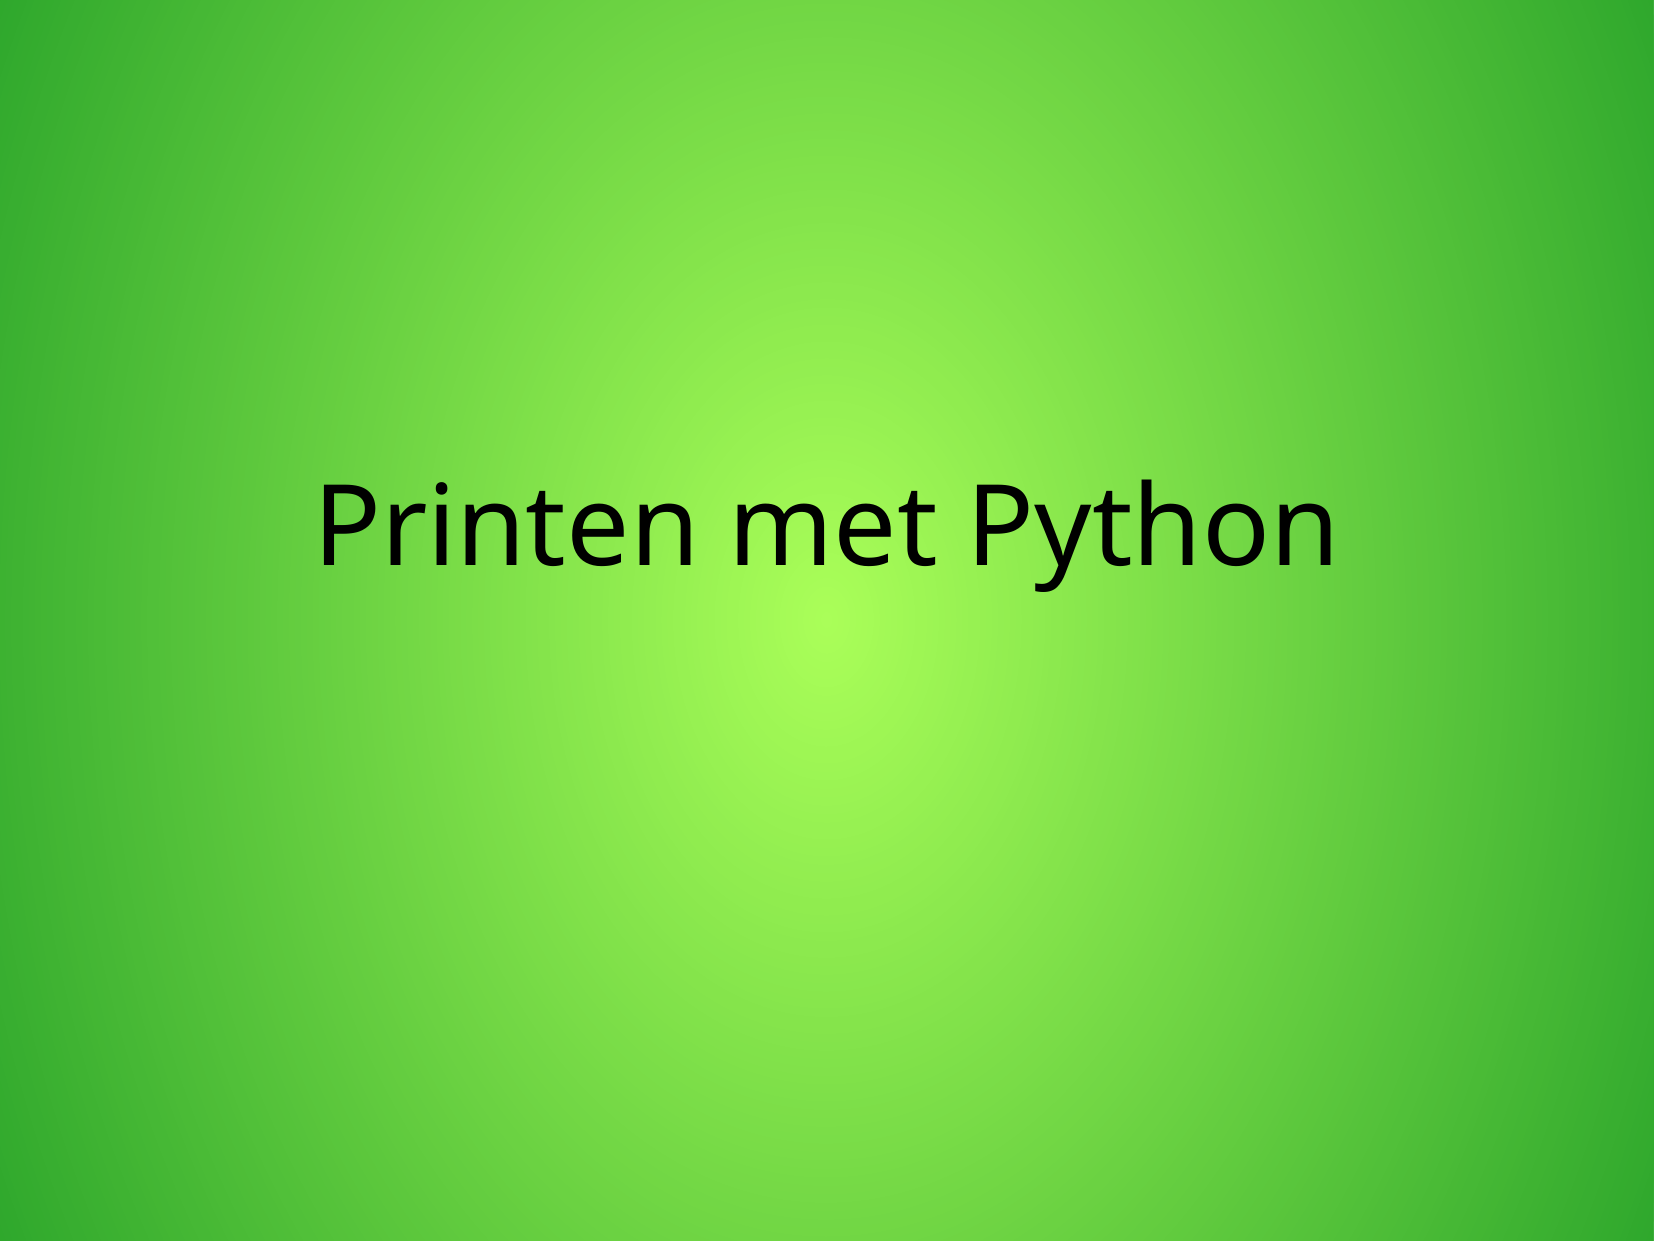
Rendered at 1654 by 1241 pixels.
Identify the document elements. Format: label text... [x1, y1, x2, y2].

subtitle Printen met Python [82, 47, 1571, 997]
